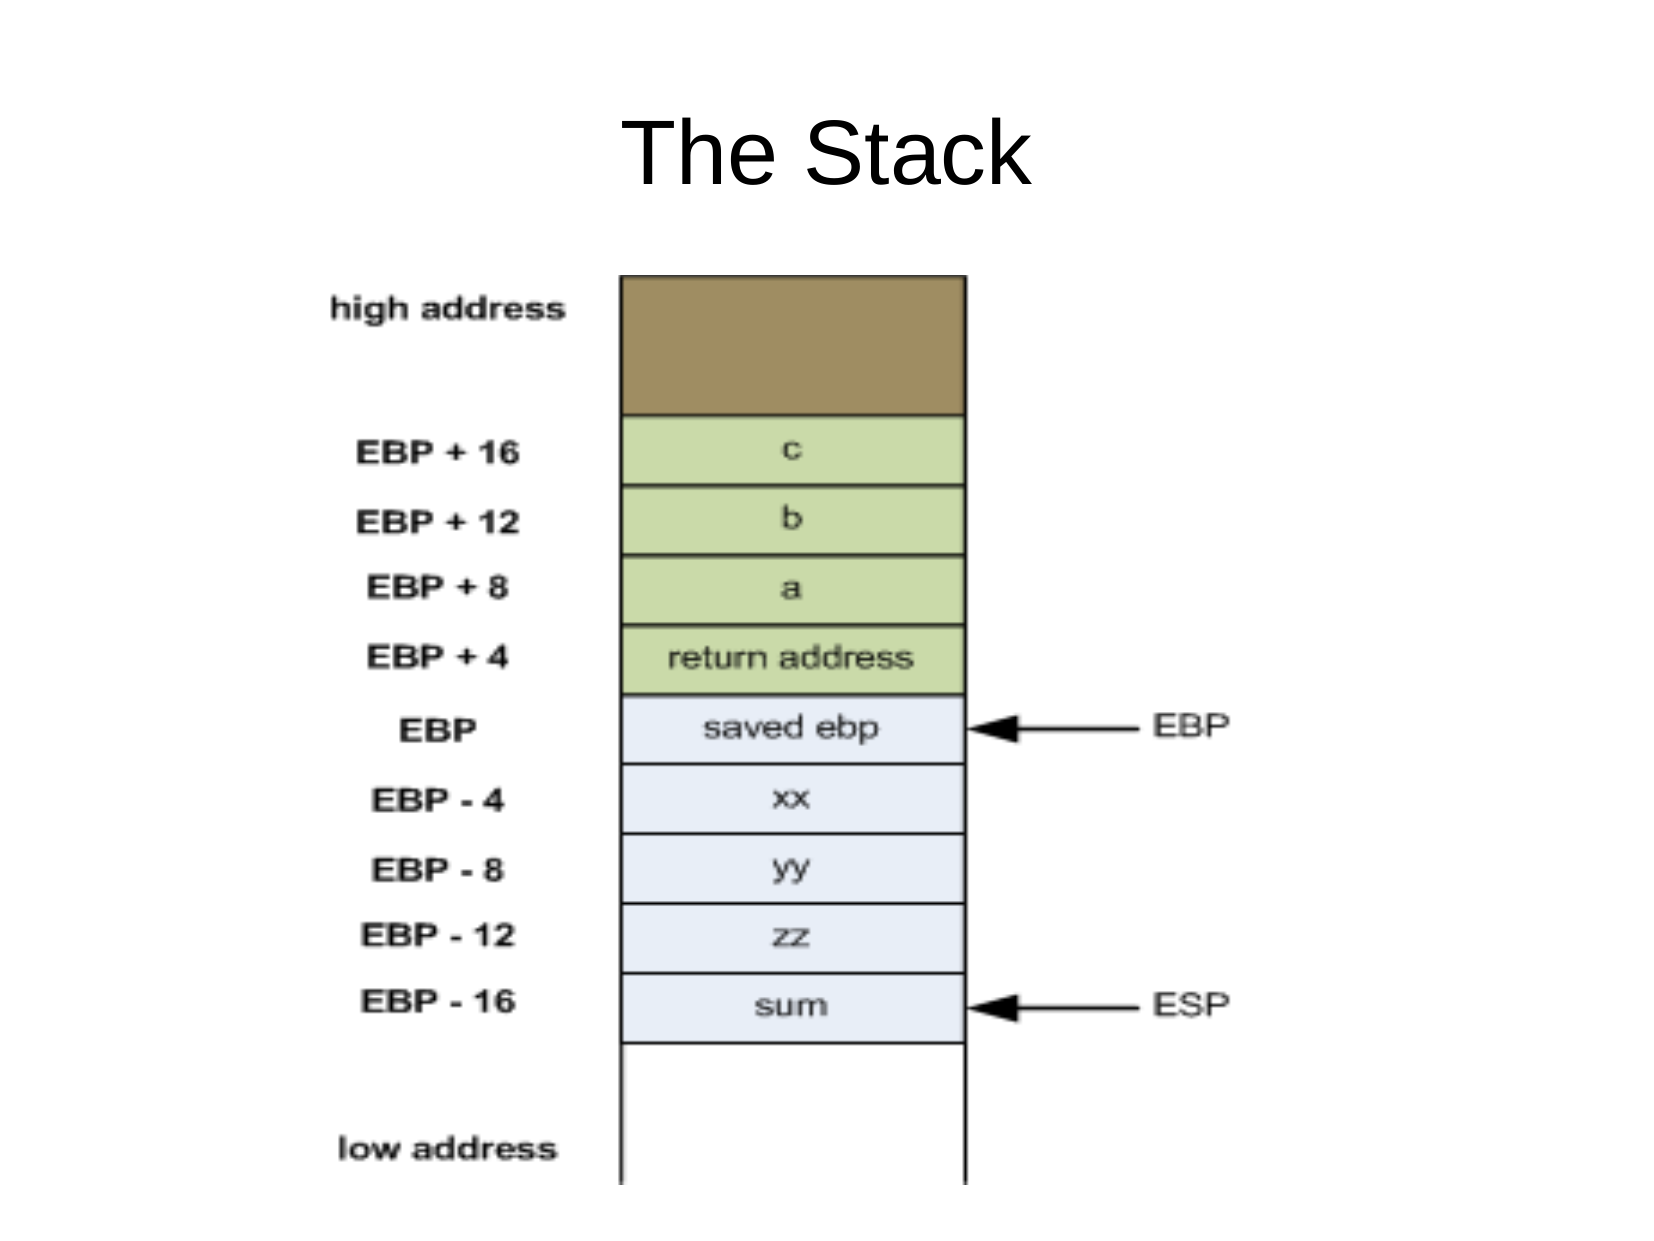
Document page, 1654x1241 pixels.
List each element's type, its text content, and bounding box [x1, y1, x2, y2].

title The Stack [82, 49, 1571, 257]
picture [330, 275, 1234, 1186]
